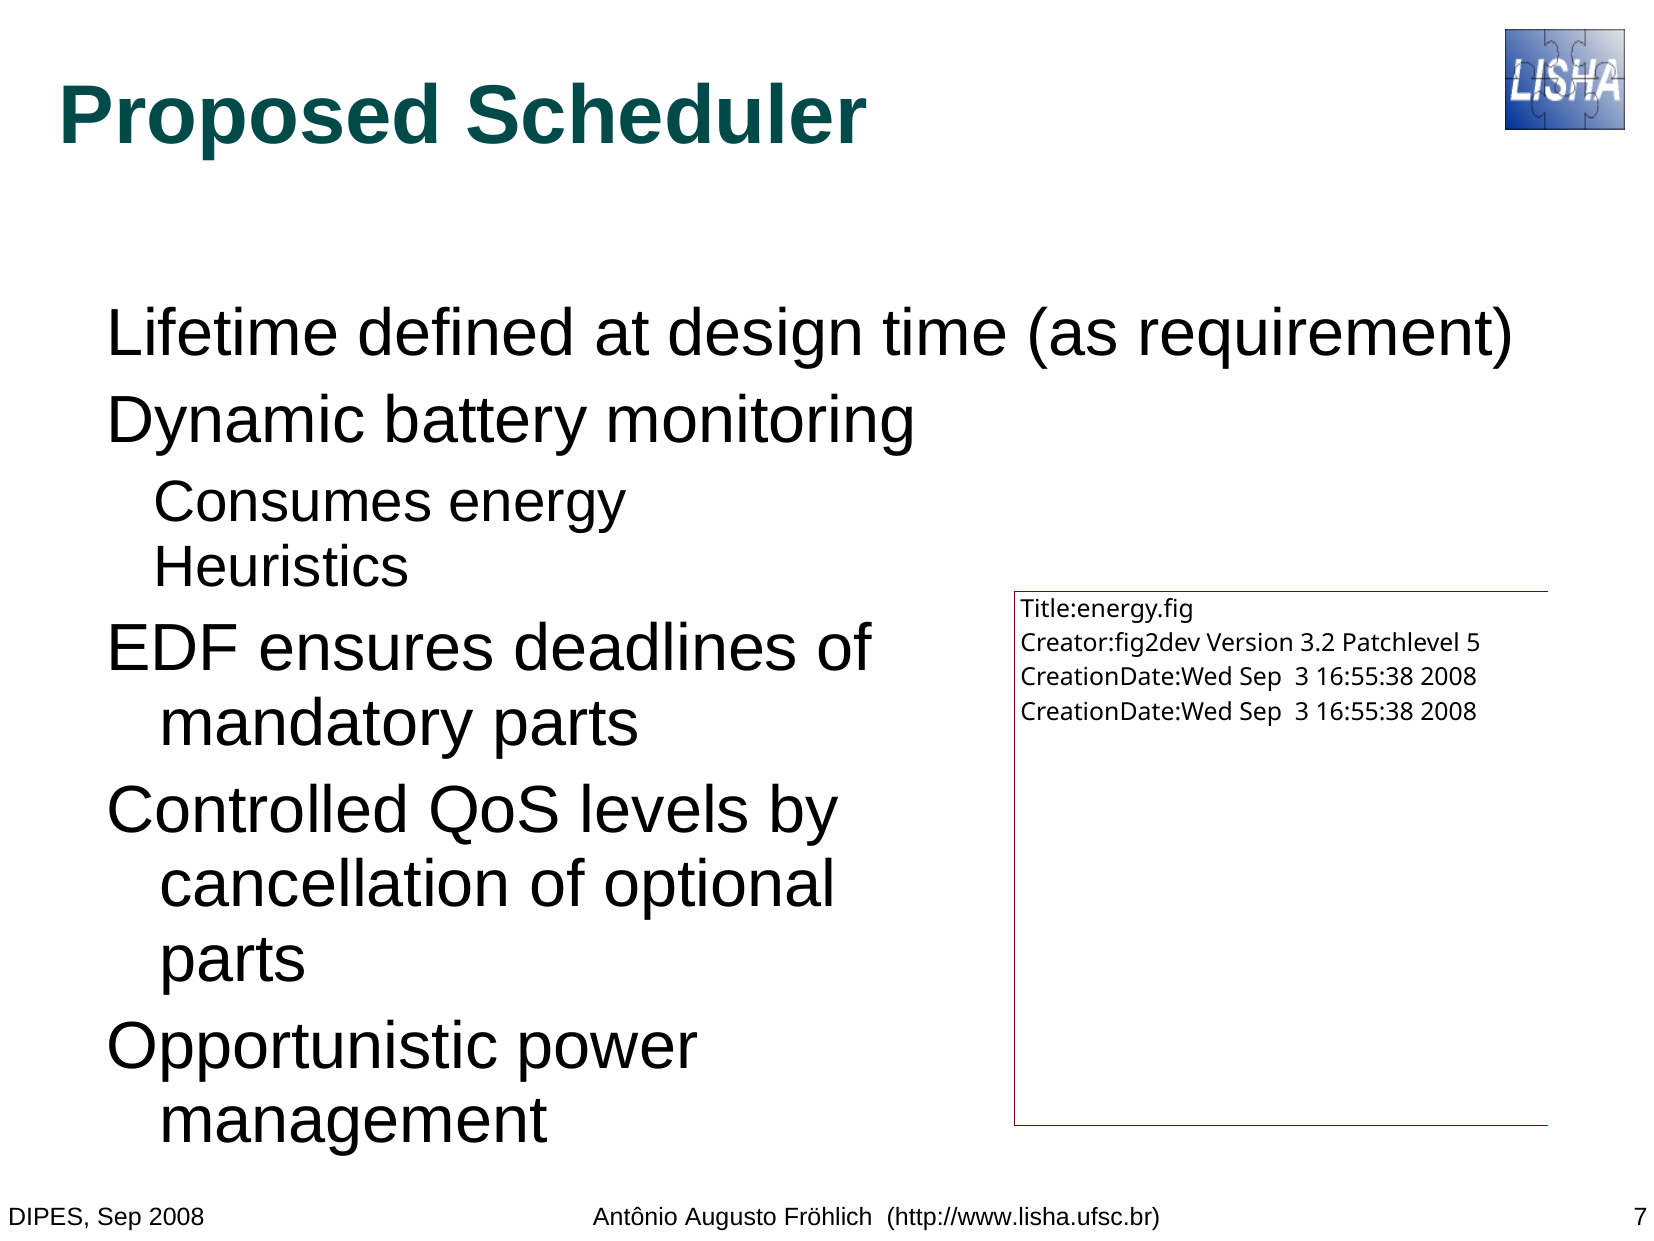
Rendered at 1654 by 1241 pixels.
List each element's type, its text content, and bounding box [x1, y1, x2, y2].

picture [1505, 29, 1625, 130]
list Lifetime defined at design time (as requirement) Dynamic battery monitoring Consumes energy Heuristics EDF ensures deadlines of mandatory parts Controlled QoS levels by cancellation of optional parts Opportunistic power management [59, 295, 1595, 1182]
title Proposed Scheduler [58, 11, 1463, 219]
picture [1012, 589, 1548, 1126]
